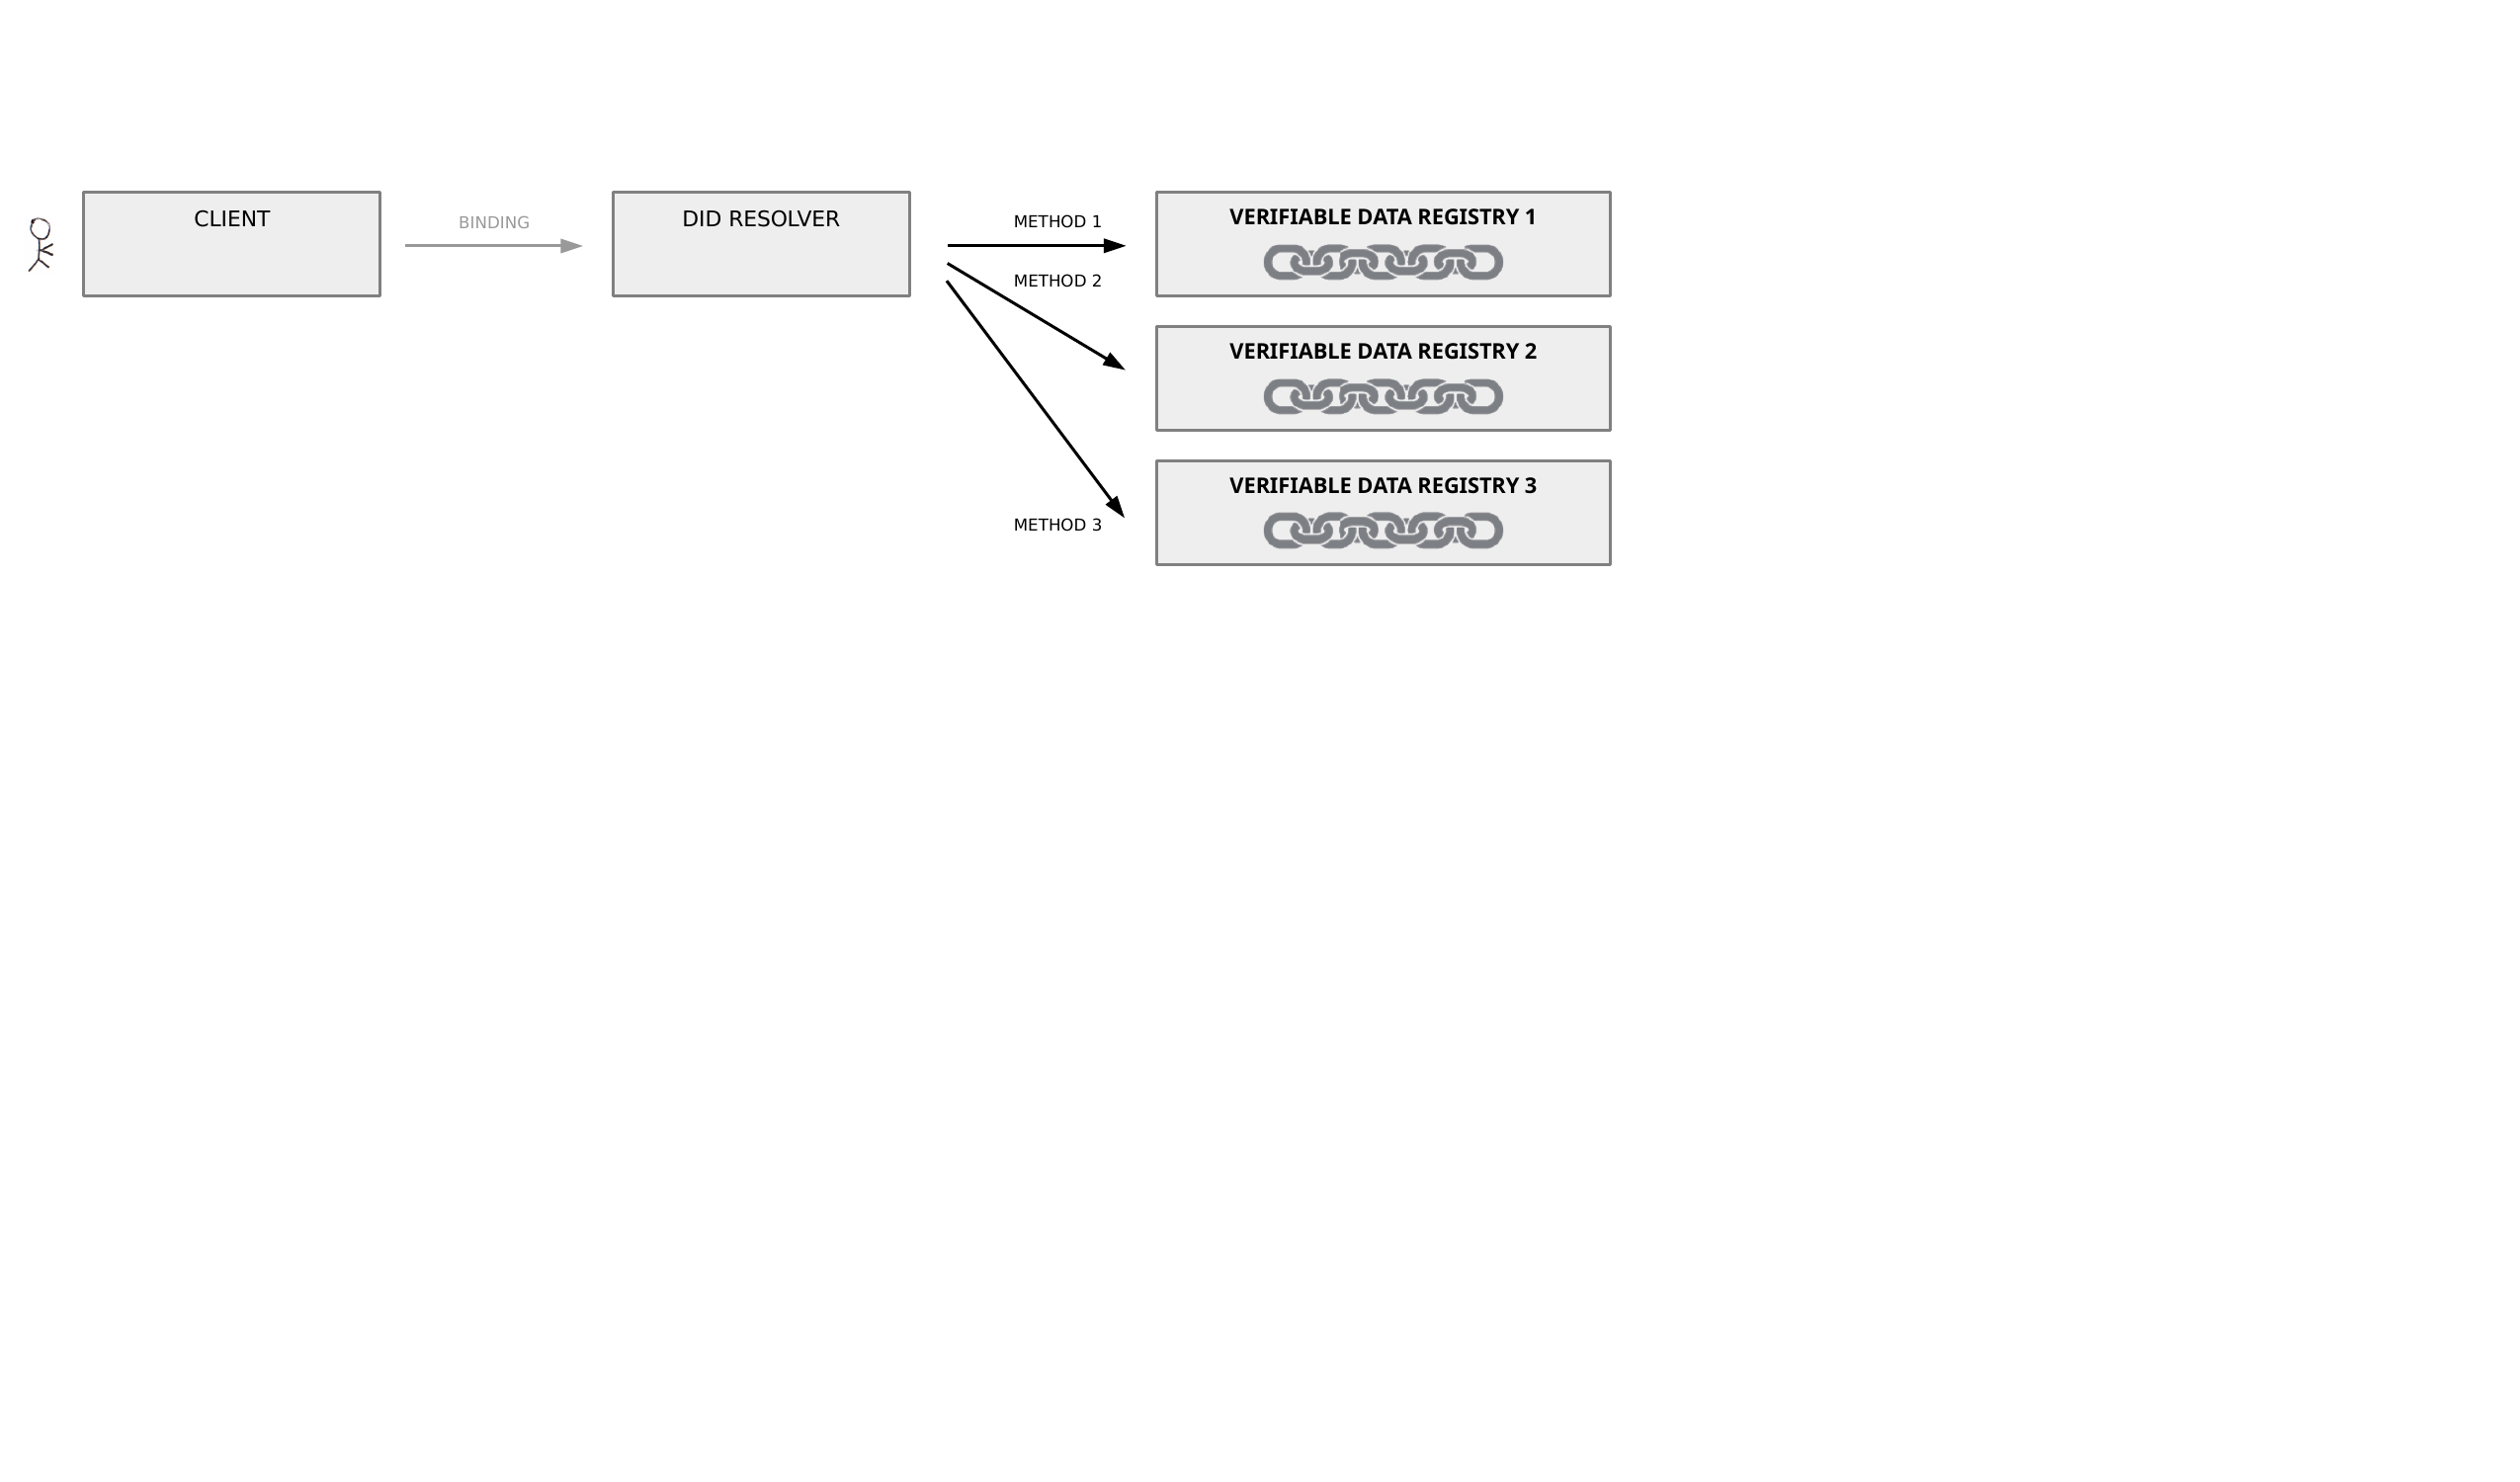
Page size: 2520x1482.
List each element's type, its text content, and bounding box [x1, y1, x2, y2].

text_box VERIFIABLE DATA REGISTRY 3 [1156, 460, 1611, 565]
text_box METHOD 1 [999, 205, 1200, 252]
text_box VERIFIABLE DATA REGISTRY 1 [1156, 192, 1611, 296]
picture [1253, 235, 1514, 288]
picture [24, 214, 57, 275]
picture [1253, 503, 1514, 557]
text_box CLIENT [83, 192, 380, 296]
text_box VERIFIABLE DATA REGISTRY 2 [1156, 326, 1611, 431]
text_box METHOD 2 [999, 264, 1200, 310]
text_box BINDING [444, 206, 645, 253]
text_box METHOD 3 [999, 509, 1200, 555]
picture [1253, 370, 1514, 423]
text_box DID RESOLVER [613, 192, 910, 296]
